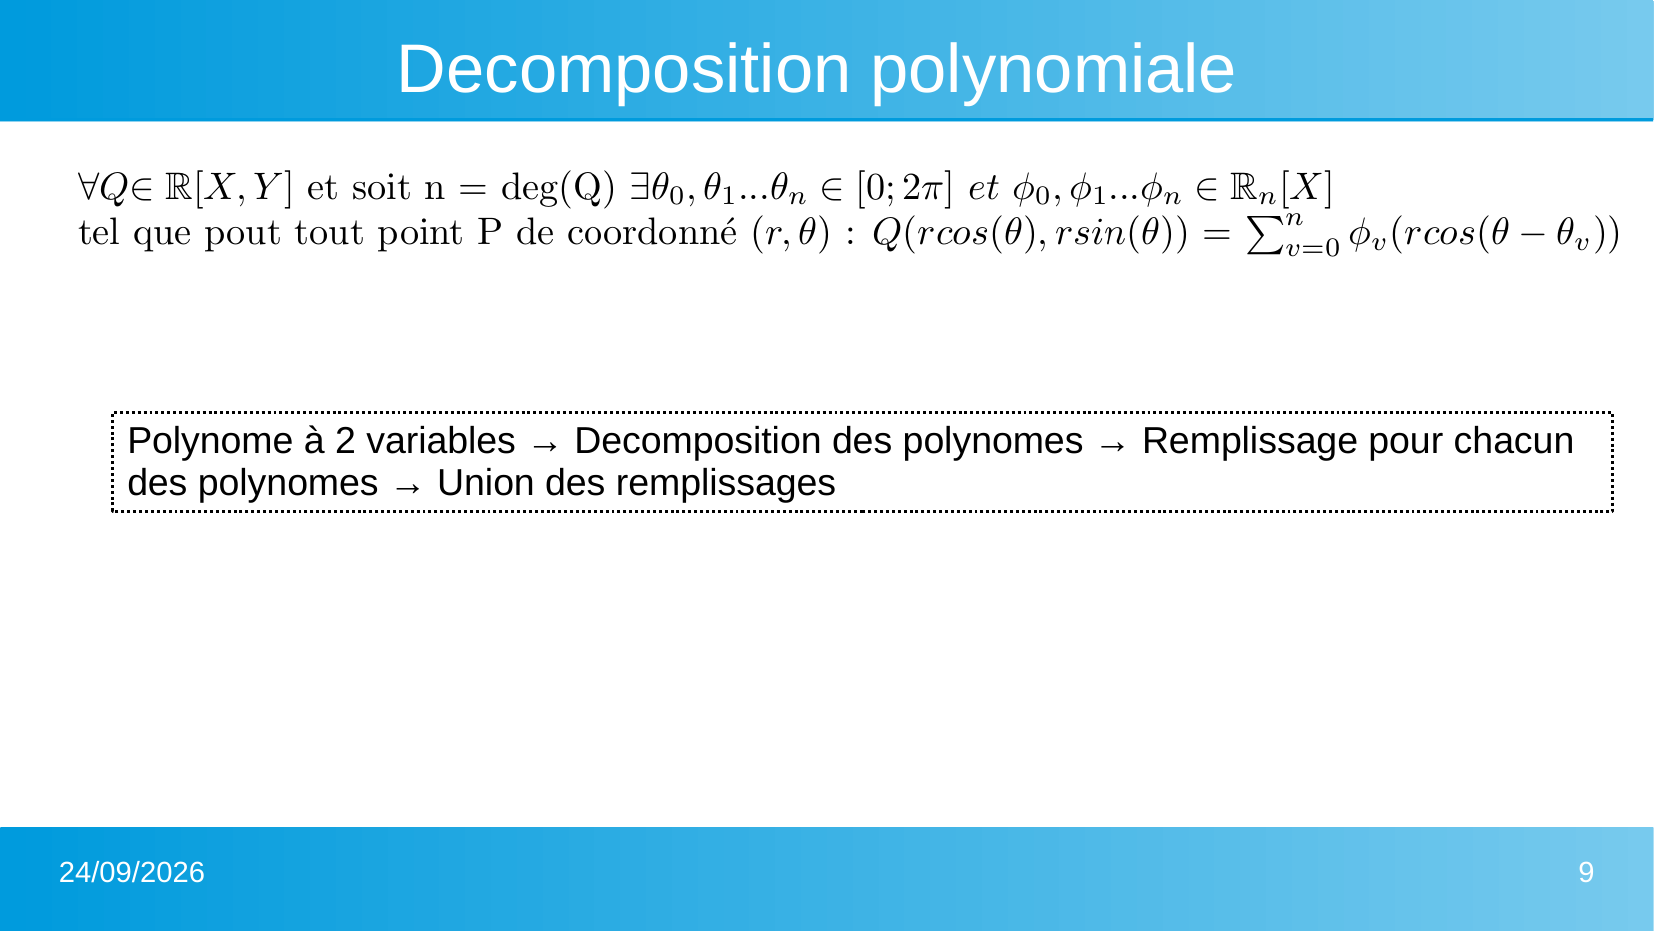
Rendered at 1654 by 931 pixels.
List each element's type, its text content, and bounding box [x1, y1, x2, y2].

text_box Polynome à 2 variables → Decomposition des polynomes → Remplissage pour chacun des polynomes → Union des remplissages [112, 412, 1613, 512]
title Decomposition polynomiale [59, 29, 1595, 108]
picture [75, 159, 1625, 265]
